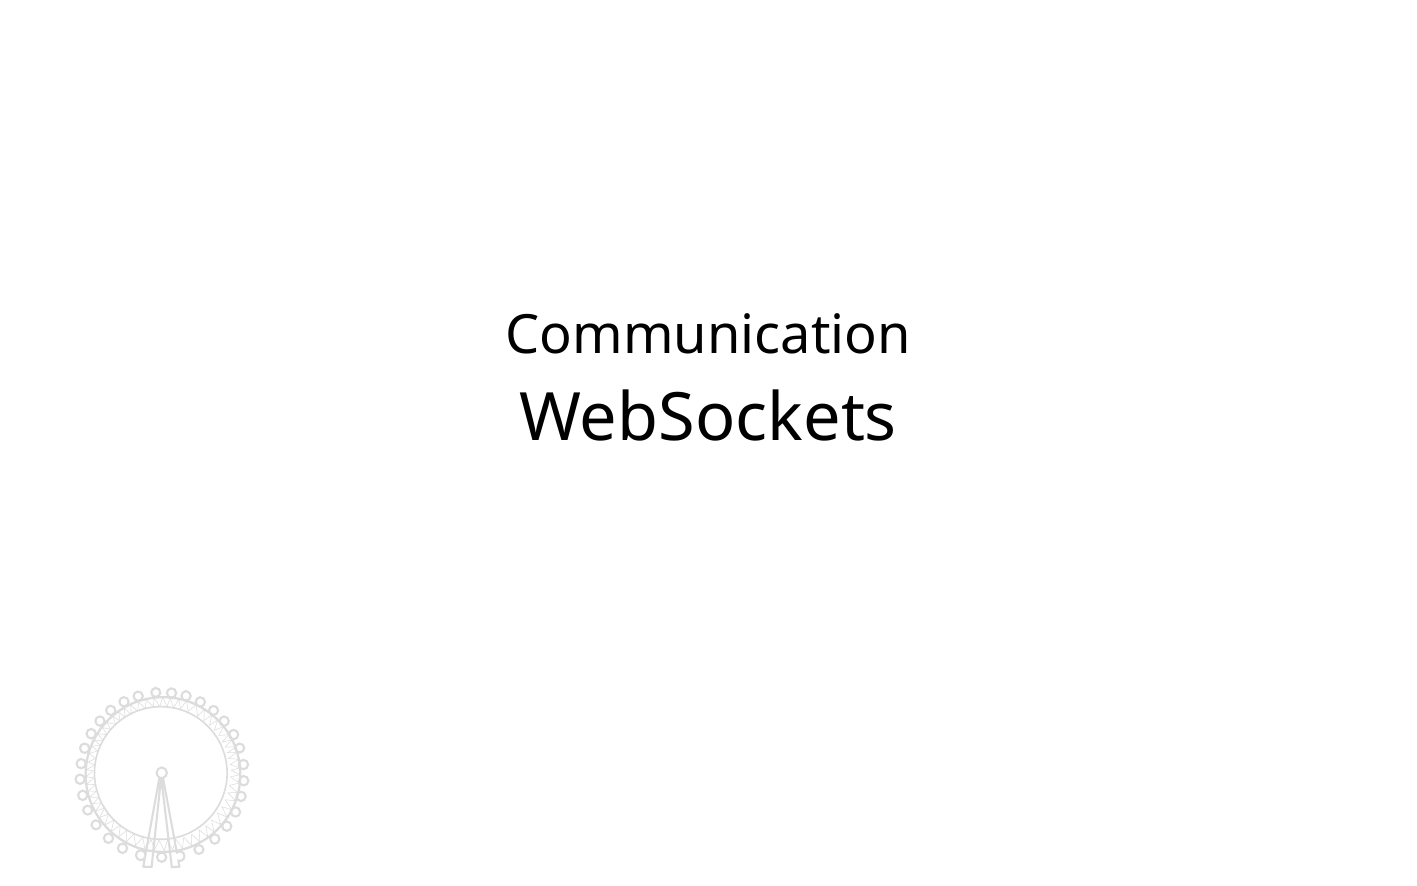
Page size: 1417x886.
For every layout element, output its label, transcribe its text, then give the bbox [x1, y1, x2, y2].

subtitle Communication WebSockets [70, 35, 1346, 721]
